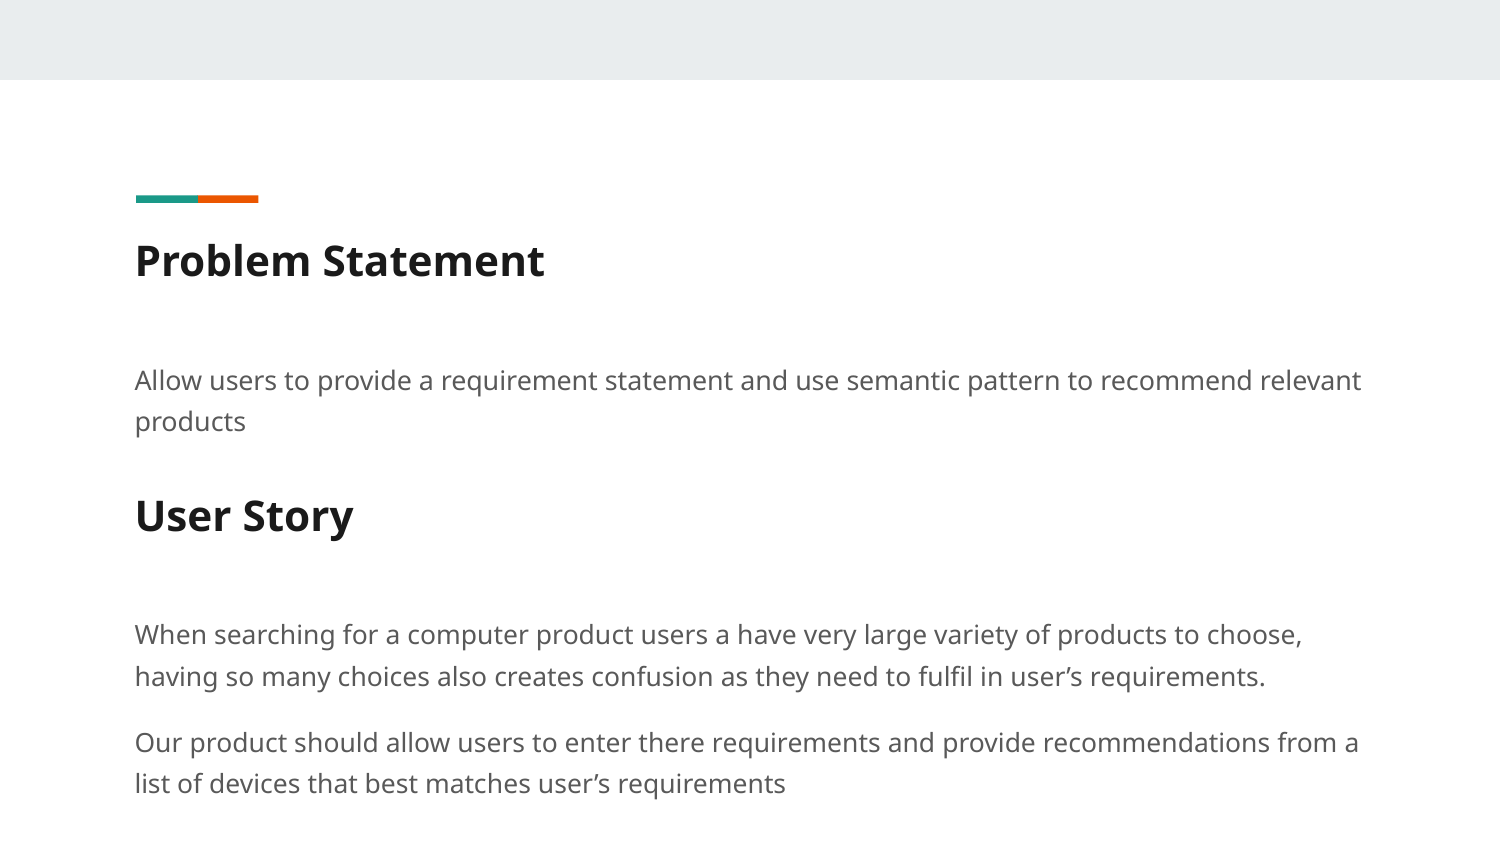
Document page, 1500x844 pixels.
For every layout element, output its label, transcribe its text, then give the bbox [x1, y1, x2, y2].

list Allow users to provide a requirement statement and use semantic pattern to recommend relevant products [119, 341, 1381, 455]
title Problem Statement [119, 216, 1381, 305]
list When searching for a computer product users a have very large variety of products to choose, having so many choices also creates confusion as they need to fulfil in user’s requirements. Our product should allow users to enter there requirements and provide recommendations from a list of devices that best matches user’s requirements [119, 596, 1381, 817]
title User Story [119, 471, 1381, 560]
